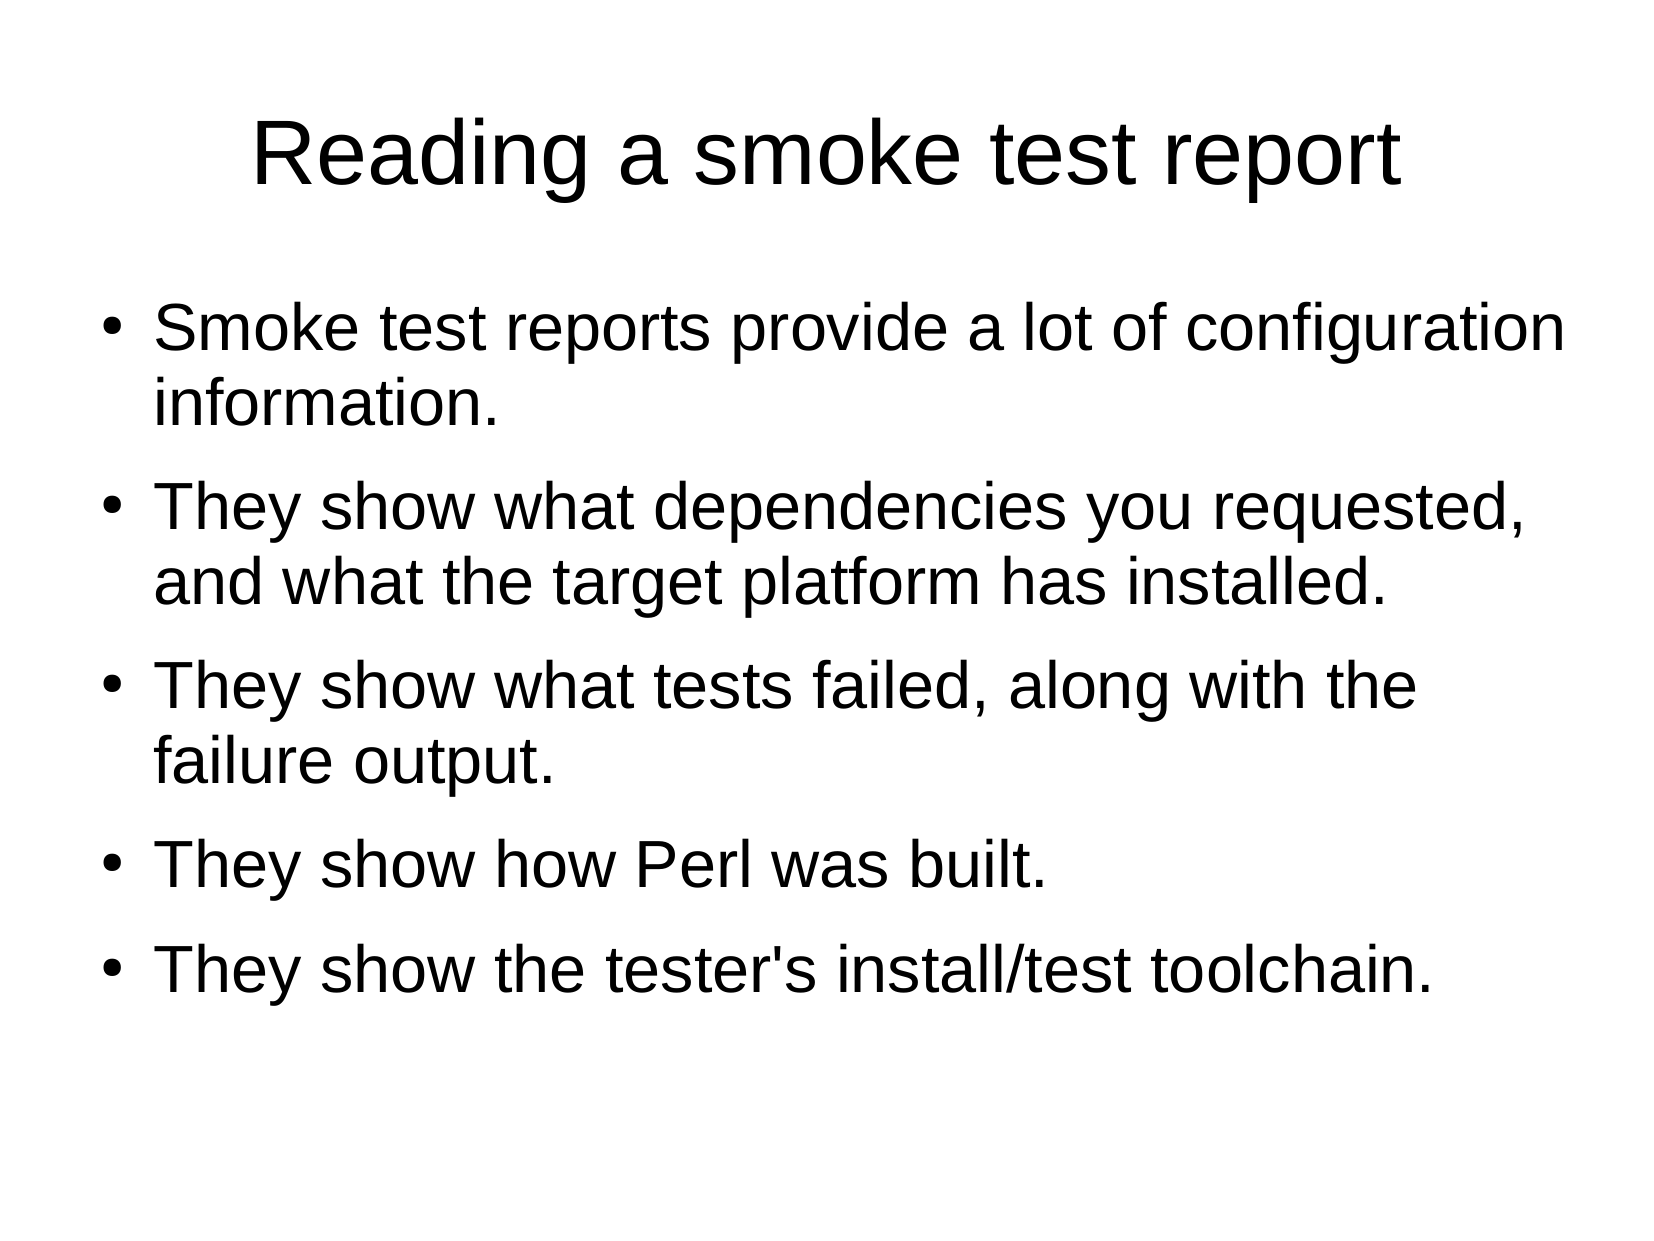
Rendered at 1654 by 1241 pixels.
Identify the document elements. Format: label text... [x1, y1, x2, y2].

title Reading a smoke test report [82, 49, 1571, 257]
list Smoke test reports provide a lot of configuration information. They show what dependencies you requested, and what the target platform has installed. They show what tests failed, along with the failure output. They show how Perl was built. They show the tester's install/test toolchain. [82, 290, 1571, 1109]
